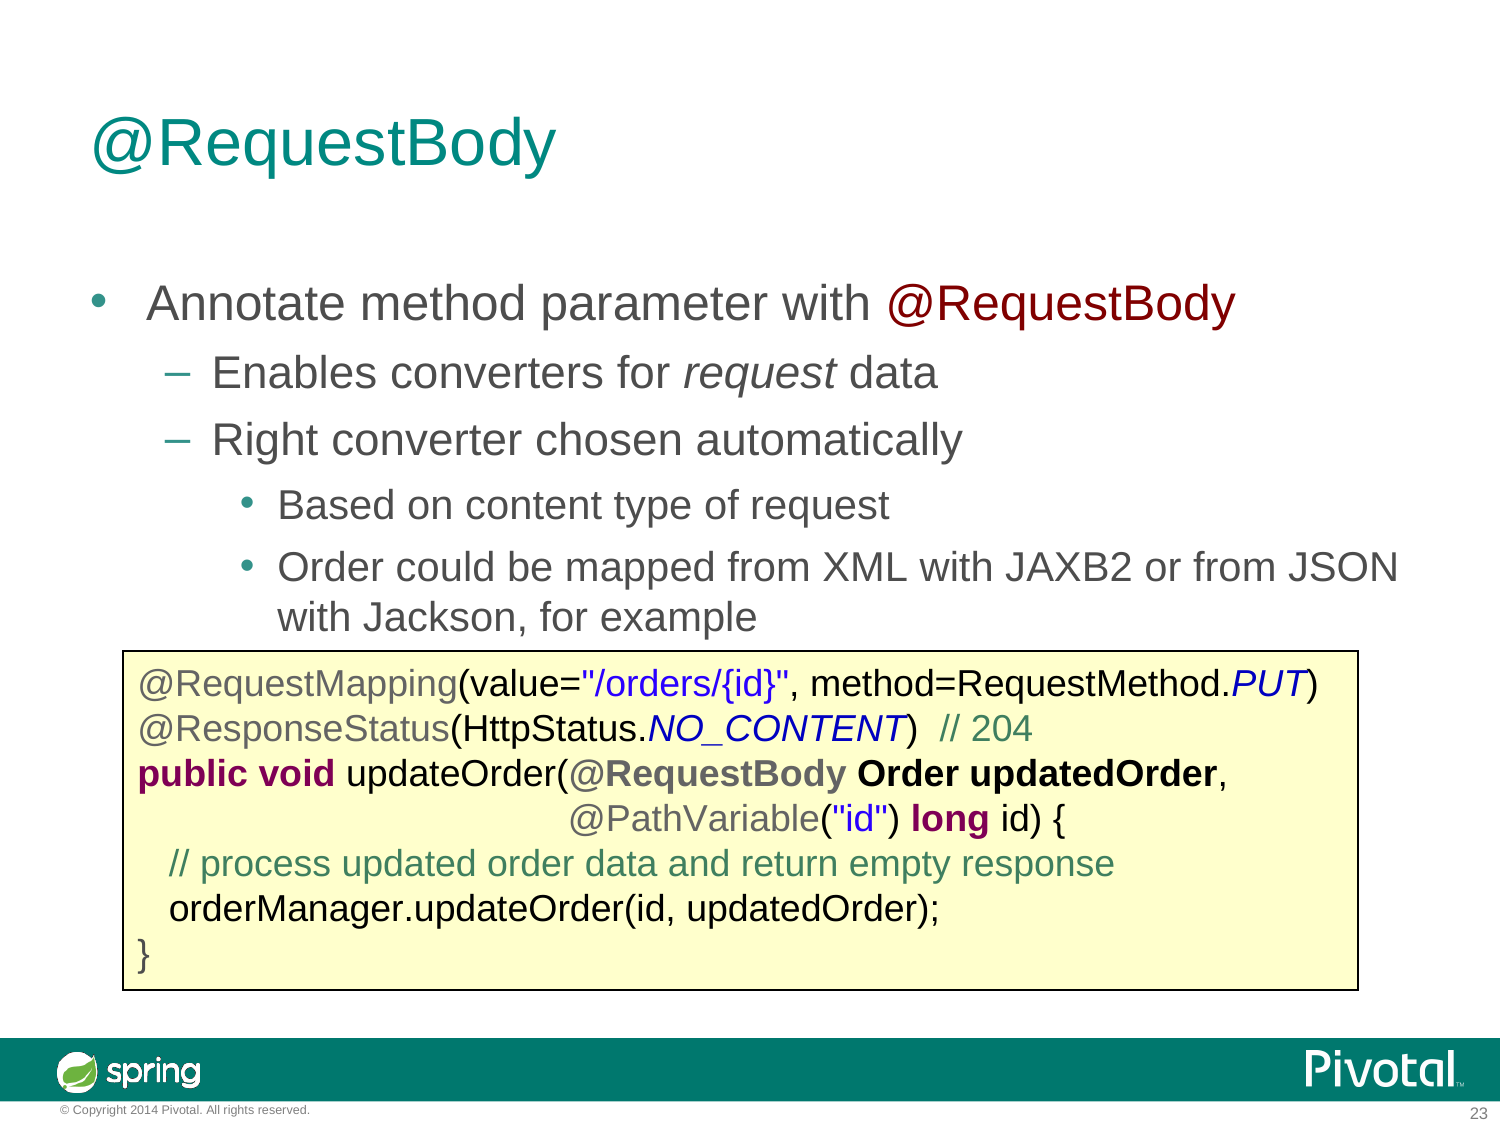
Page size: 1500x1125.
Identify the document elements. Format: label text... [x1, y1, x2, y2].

text_box @RequestMapping(value="/orders/{id}", method=RequestMethod.PUT) @ResponseStatus(HttpStatus.NO_CONTENT) // 204 public void updateOrder(@RequestBody Order updatedOrder, @PathVariable("id") long id) { // process updated order data and return empty response orderManager.updateOrder(id, updatedOrder); } [122, 651, 1359, 990]
list Annotate method parameter with @RequestBody Enables converters for request data Right converter chosen automatically Based on content type of request Order could be mapped from XML with JAXB2 or from JSON with Jackson, for example [75, 262, 1426, 1005]
picture [32, 1041, 210, 1103]
title @RequestBody [75, 45, 1426, 233]
picture [1306, 1050, 1464, 1087]
